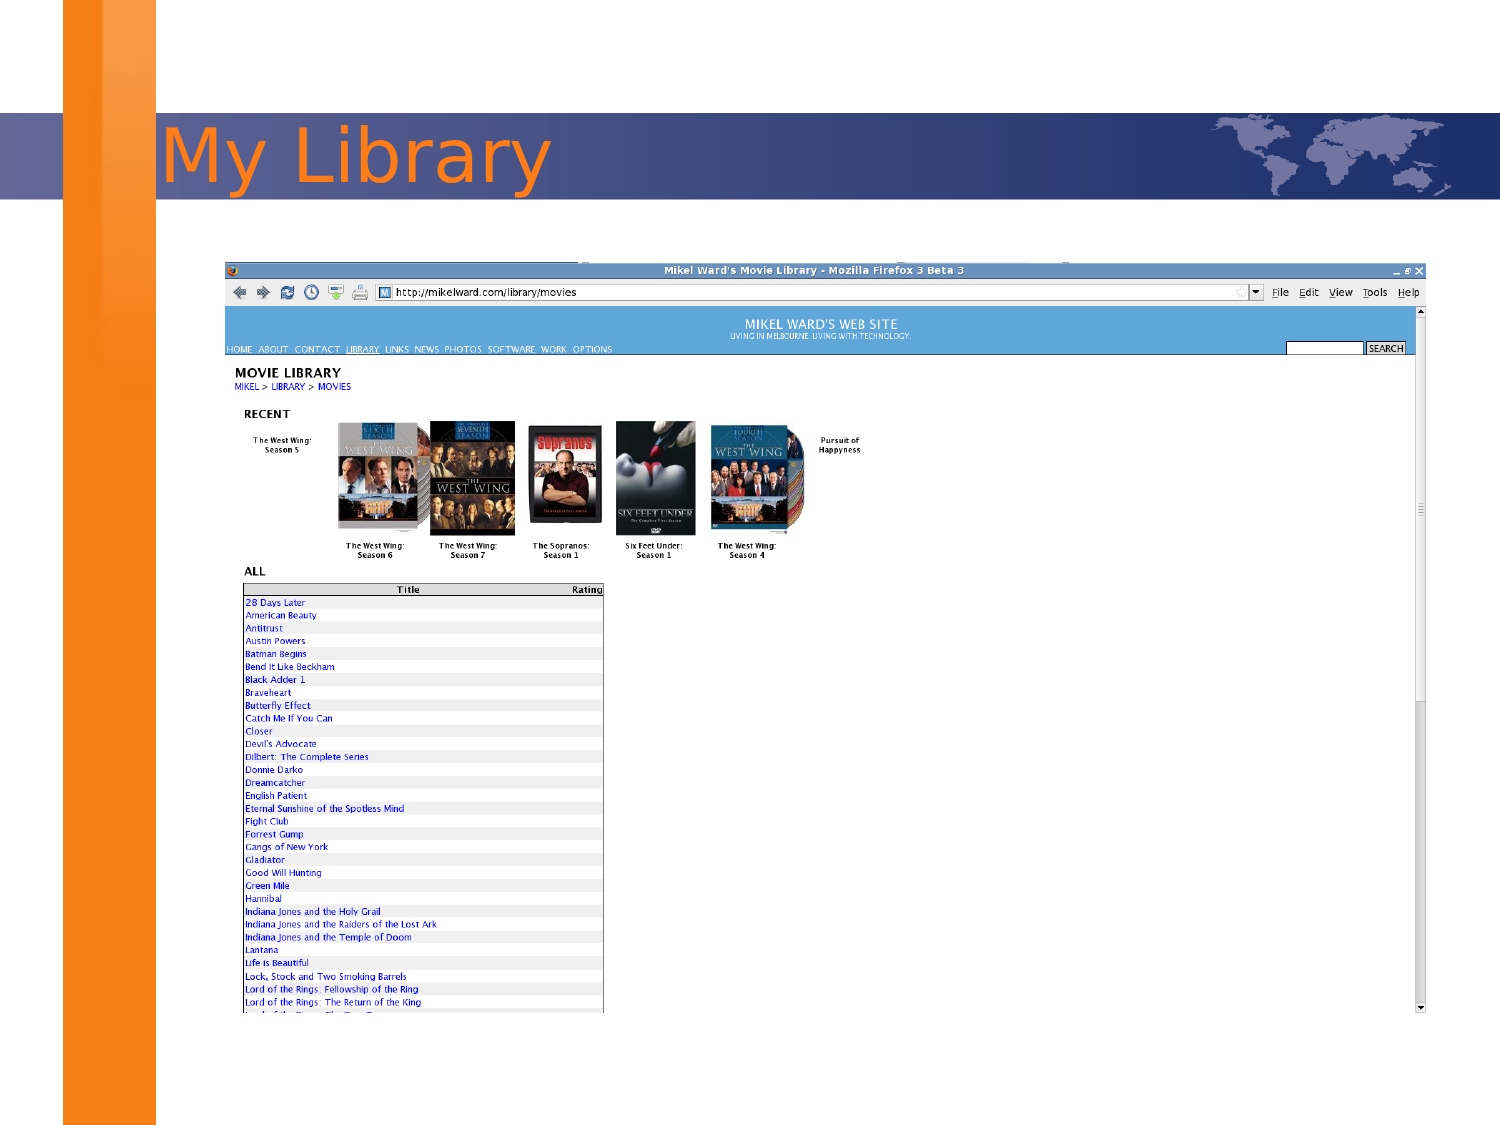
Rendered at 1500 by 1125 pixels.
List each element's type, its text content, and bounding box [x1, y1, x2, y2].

title My Library [159, 113, 1473, 201]
picture [225, 262, 1426, 1013]
picture [0, 0, 1500, 1125]
